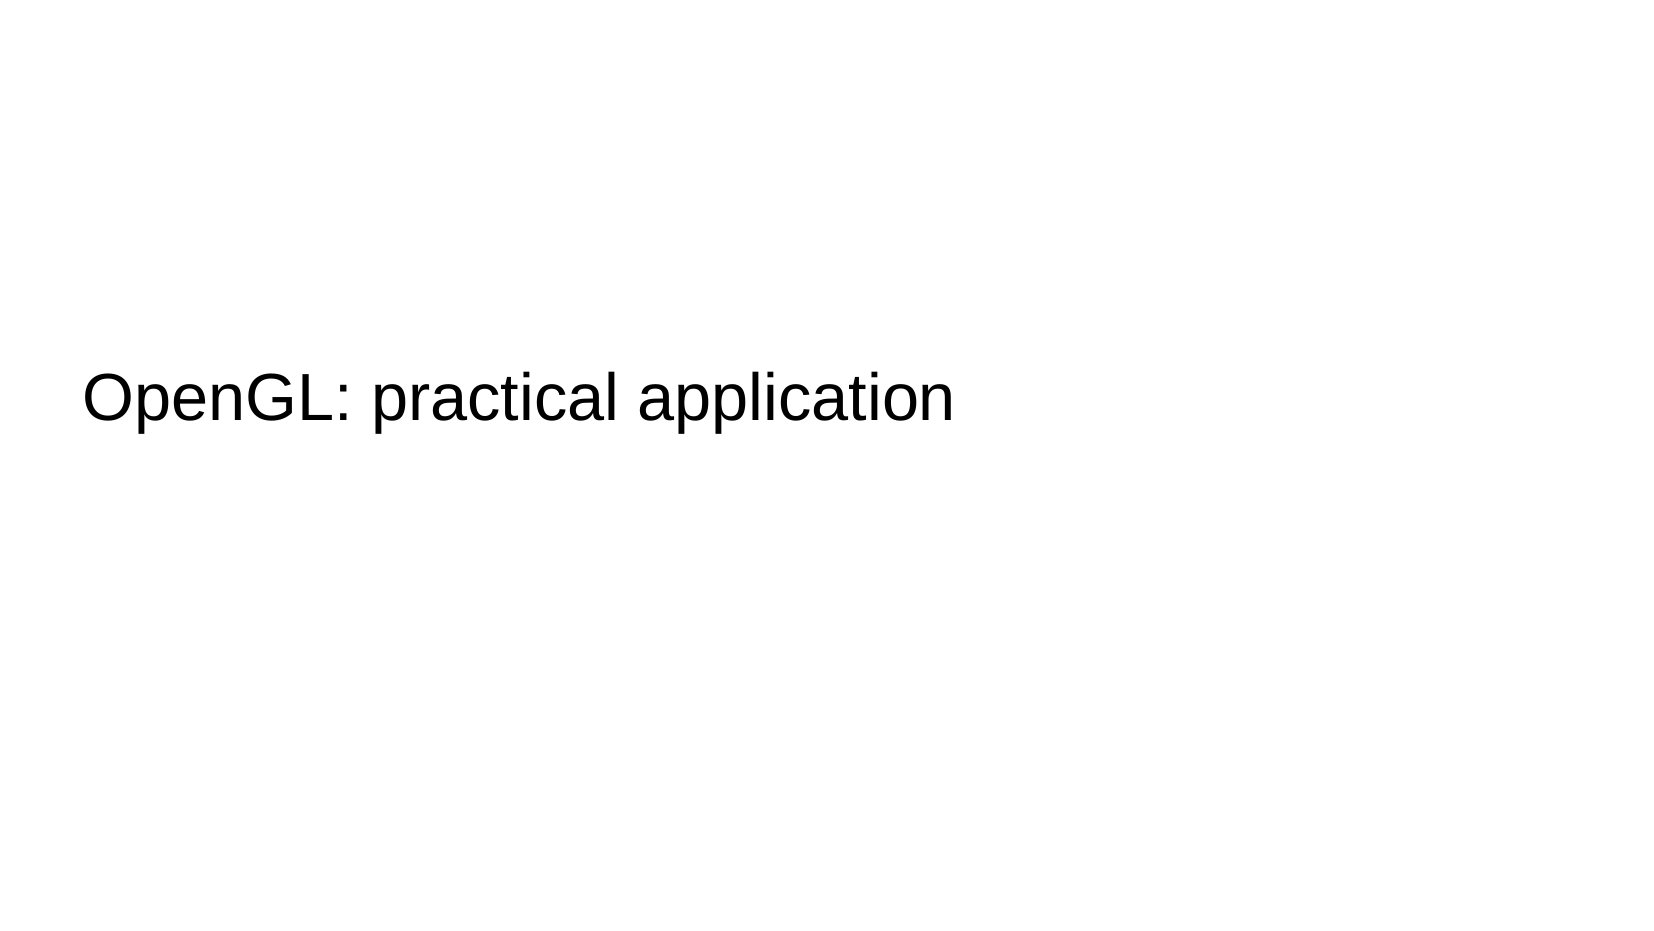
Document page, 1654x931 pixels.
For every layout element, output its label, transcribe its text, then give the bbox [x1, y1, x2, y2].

subtitle OpenGL: practical application [82, 37, 1571, 757]
